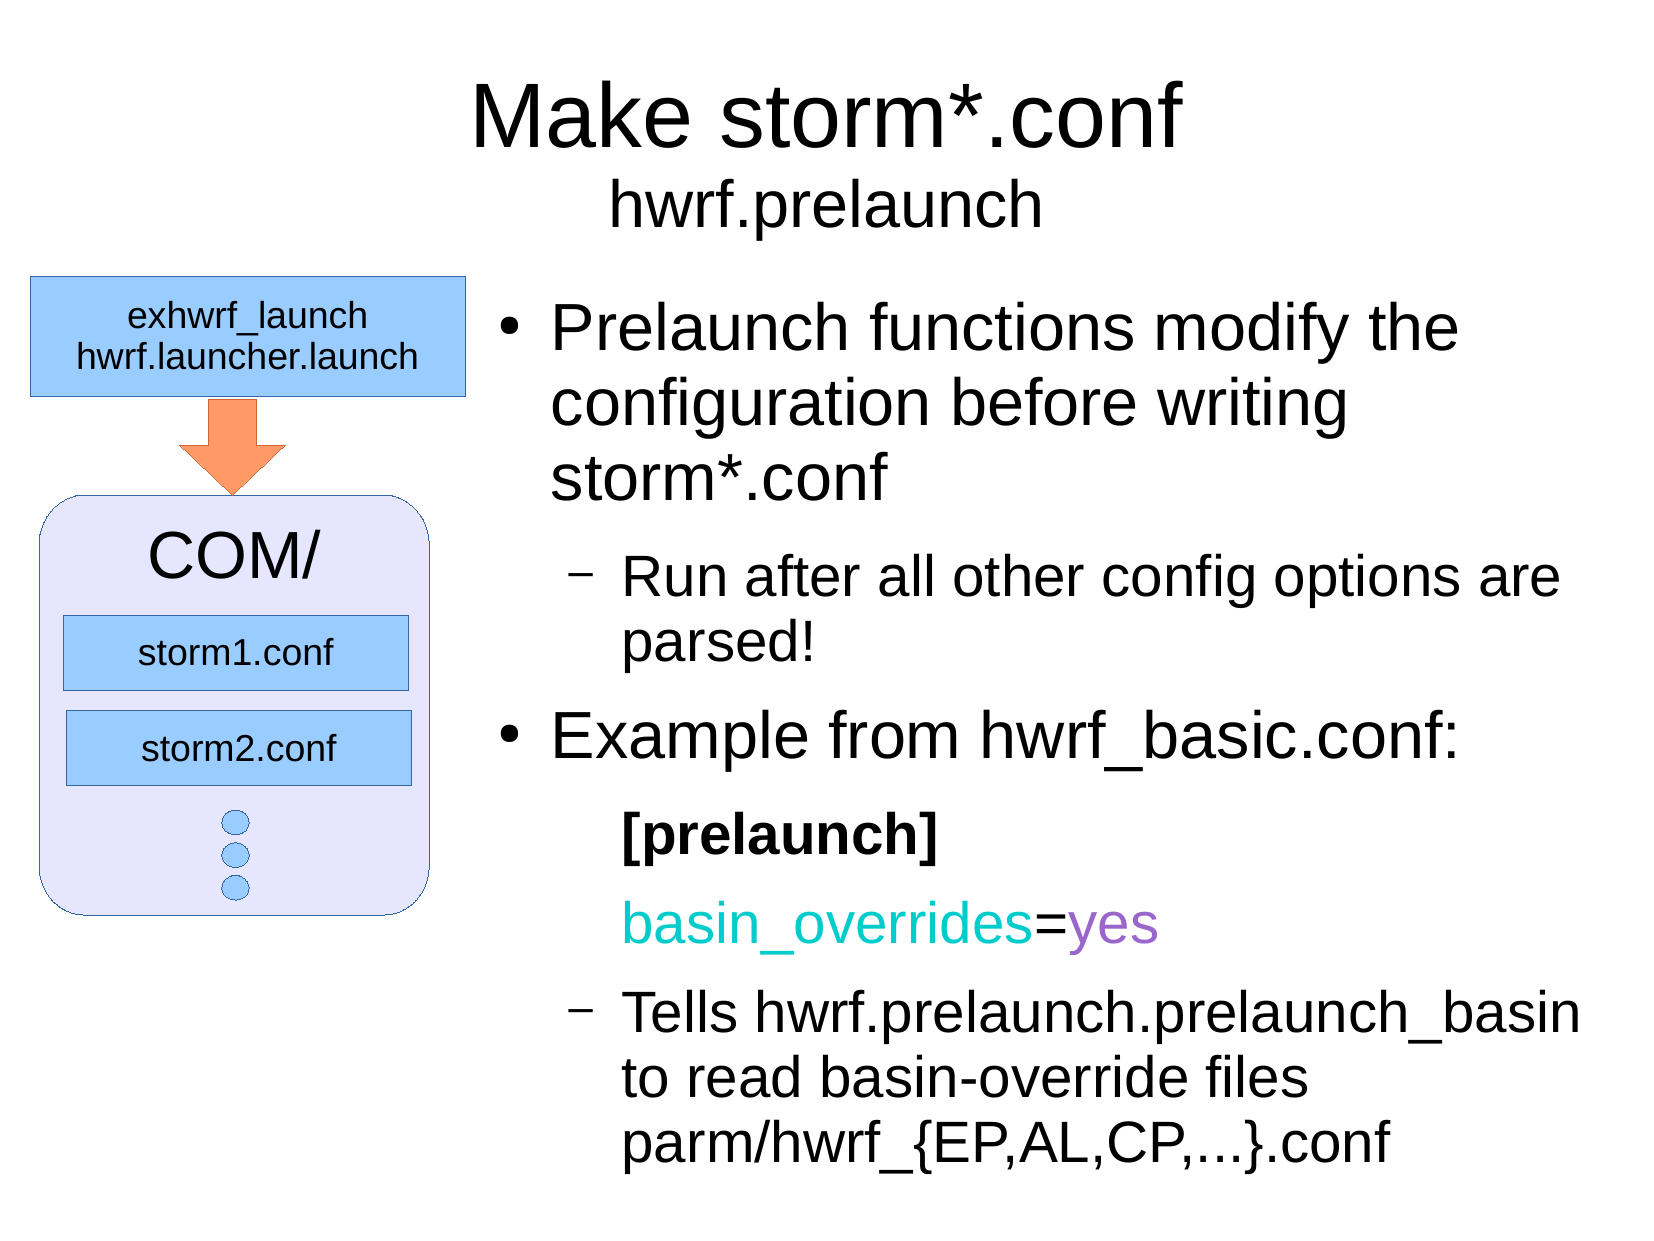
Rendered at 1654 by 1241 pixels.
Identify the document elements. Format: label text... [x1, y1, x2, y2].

text_box storm1.conf [63, 615, 409, 691]
text_box [179, 399, 286, 496]
title Make storm*.conf hwrf.prelaunch [82, 49, 1571, 257]
list Prelaunch functions modify the configuration before writing storm*.conf Run after all other config options are parsed! Example from hwrf_basic.conf: [prelaunch] basin_overrides=yes Tells hwrf.prelaunch.prelaunch_basin to read basin-override files parm/hwrf_{EP,AL,CP,...}.conf [480, 290, 1606, 1201]
text_box exhwrf_launch hwrf.launcher.launch [30, 276, 466, 397]
text_box [221, 842, 250, 868]
text_box [221, 810, 250, 835]
text_box [221, 875, 250, 901]
text_box COM/ [39, 495, 430, 916]
text_box storm2.conf [66, 710, 412, 786]
